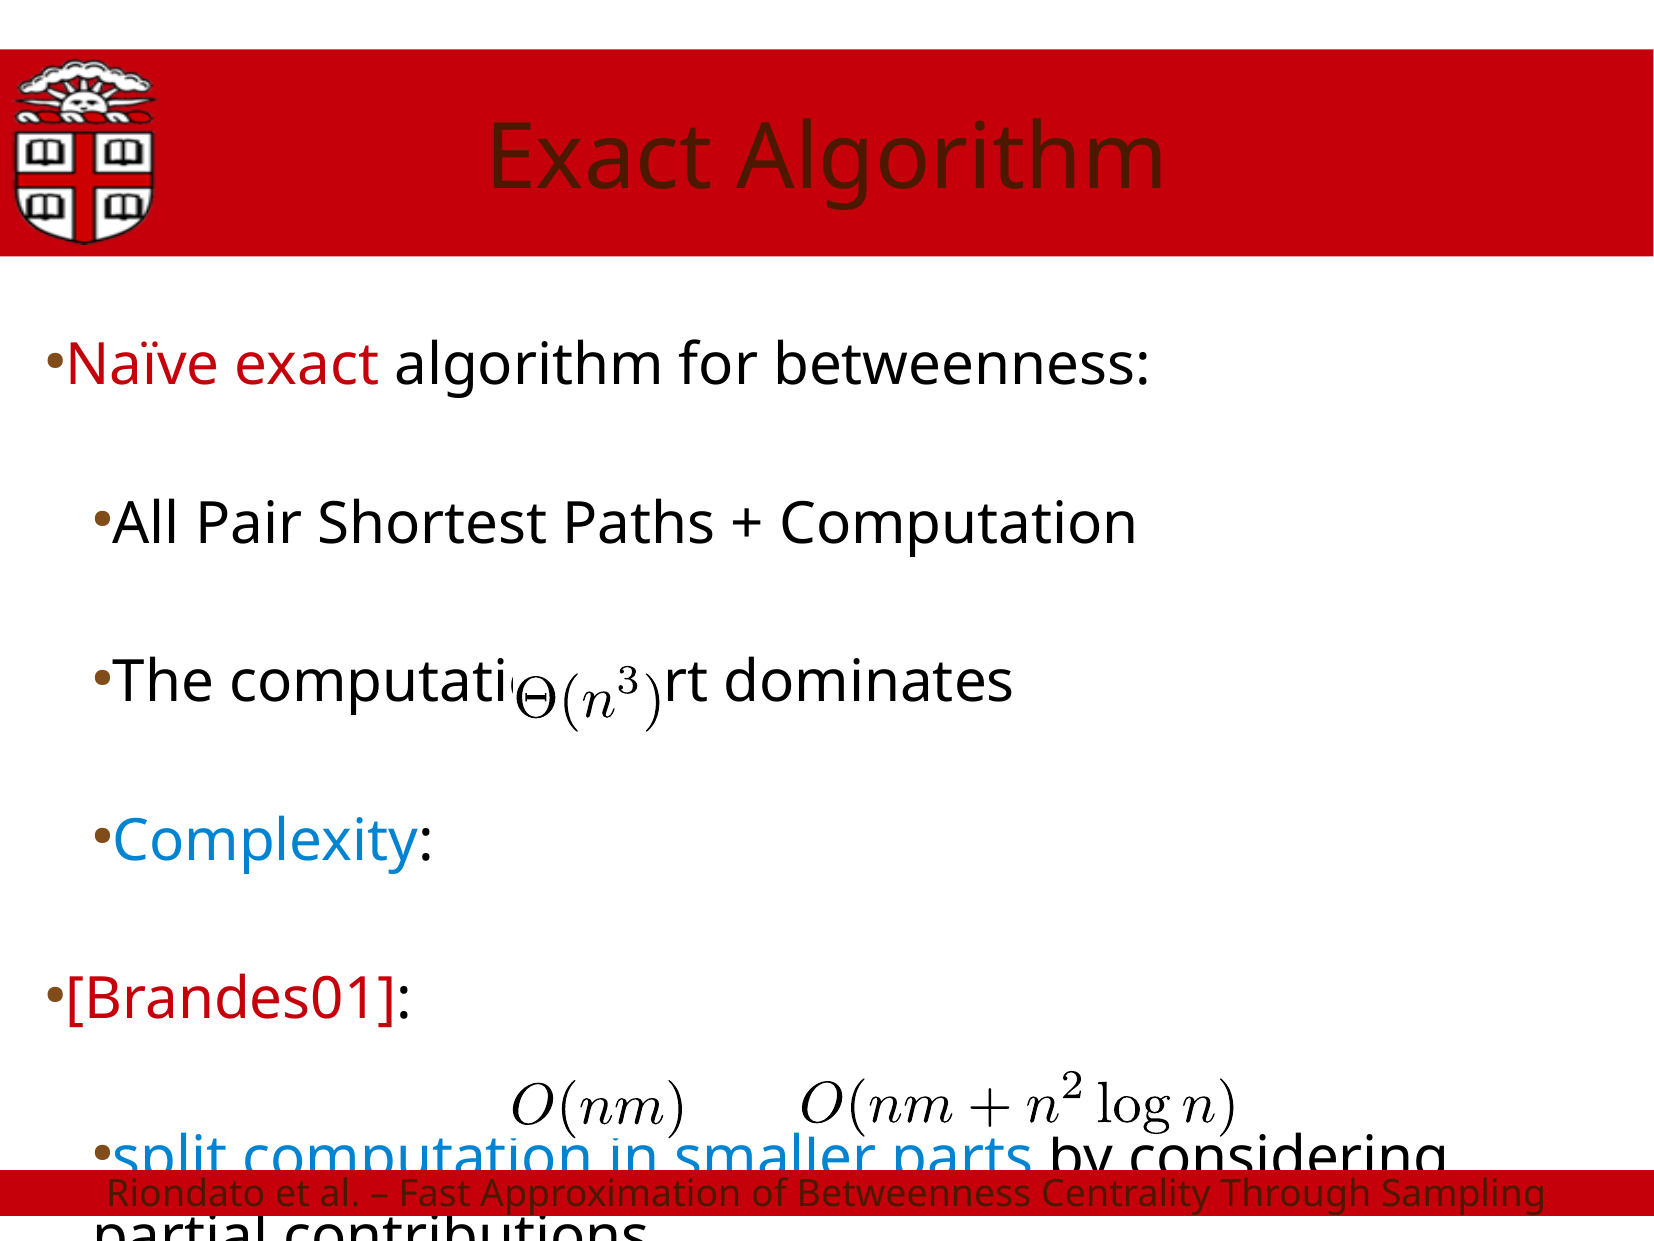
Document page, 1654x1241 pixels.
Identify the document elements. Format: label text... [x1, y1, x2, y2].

text_box [510, 1080, 688, 1139]
title Exact Algorithm [0, 49, 1654, 257]
text_box [799, 1070, 1240, 1137]
text_box Naïve exact algorithm for betweenness: All Pair Shortest Paths + Computation The computation part dominates Complexity: [Brandes01]: split computation in smaller parts by considering partial contributions Complexity: or [30, 315, 1621, 1156]
text_box [513, 665, 666, 732]
text_box Riondato et al. – Fast Approximation of Betweenness Centrality Through Sampling [0, 1170, 1654, 1216]
picture [11, 59, 158, 245]
